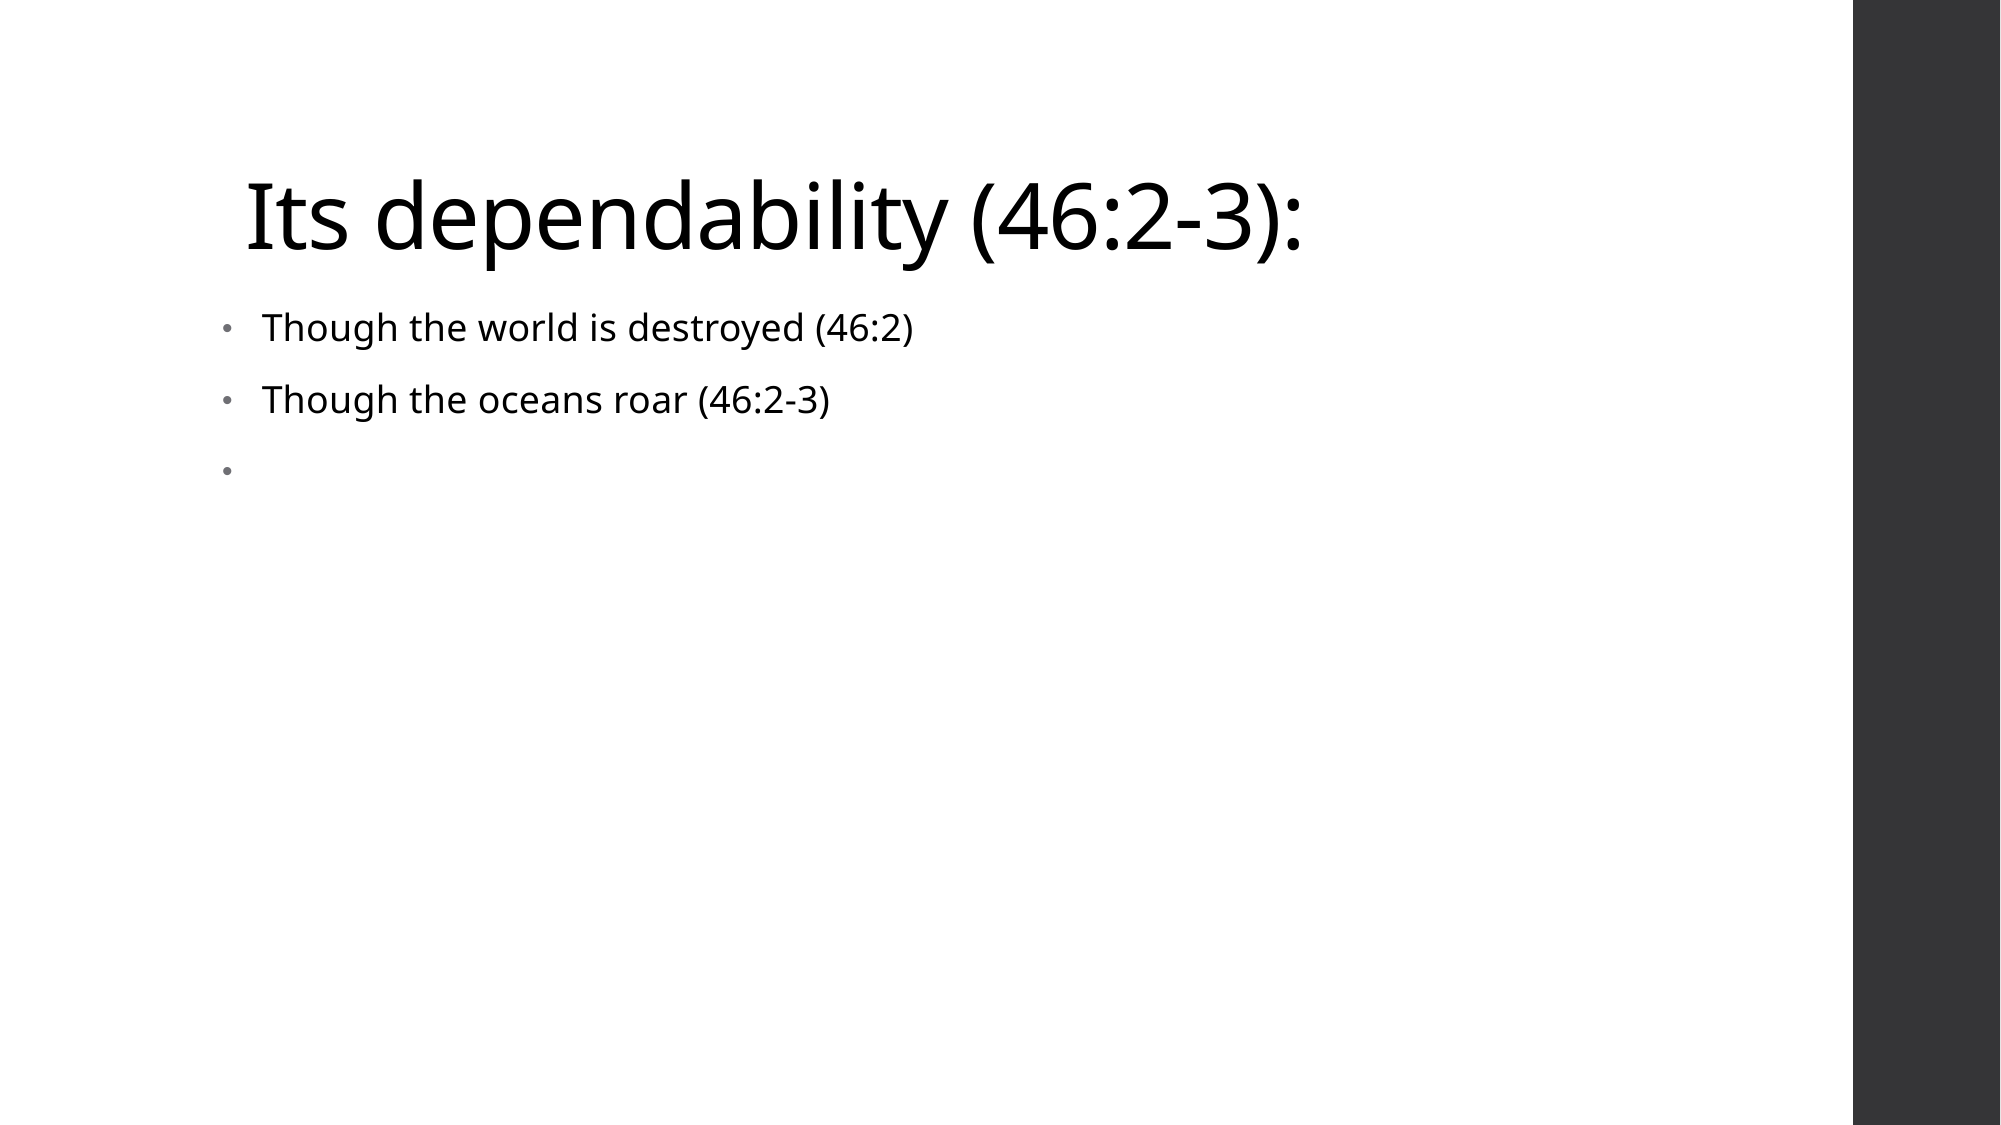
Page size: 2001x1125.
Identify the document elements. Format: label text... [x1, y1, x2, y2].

title Its dependability (46:2-3): [206, 60, 1797, 278]
list Though the world is destroyed (46:2) Though the oceans roar (46:2-3) [206, 299, 1617, 1014]
